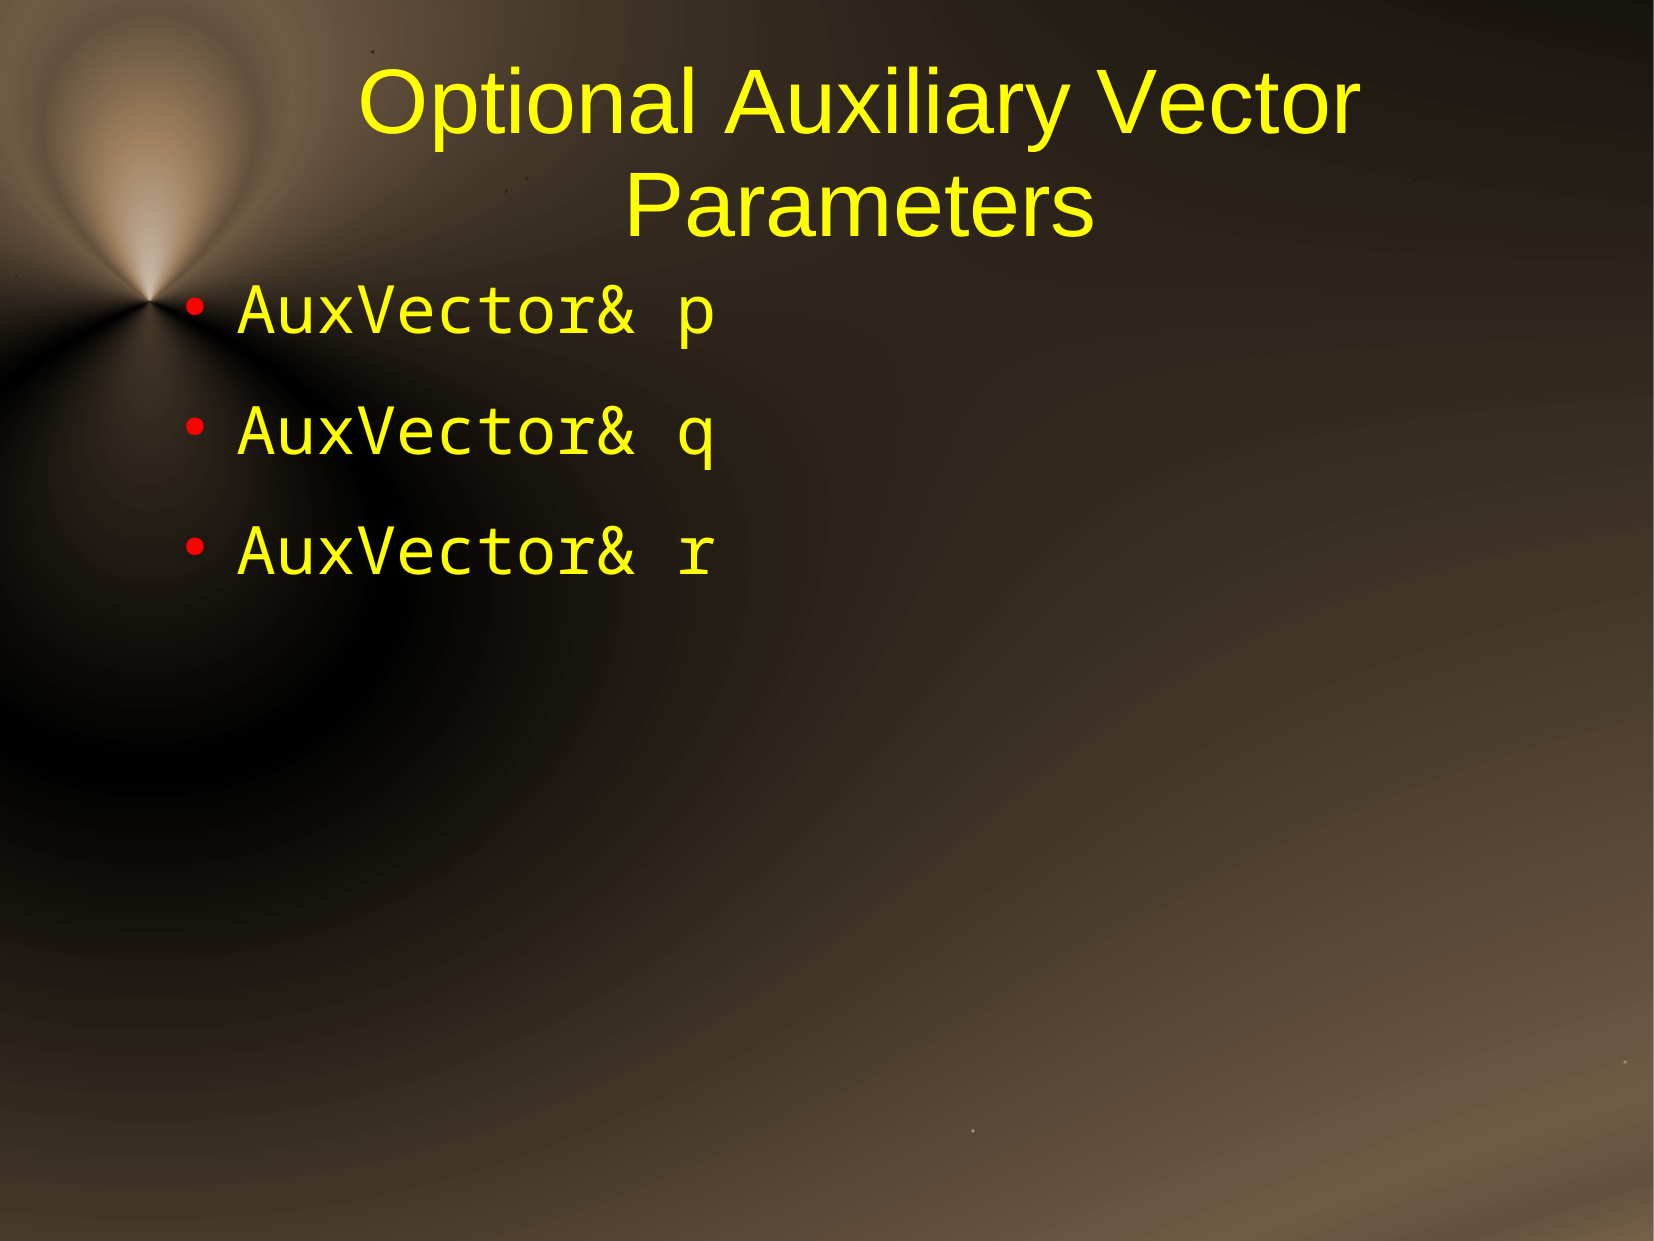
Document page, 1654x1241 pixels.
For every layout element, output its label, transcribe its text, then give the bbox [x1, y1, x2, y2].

list AuxVector& p AuxVector& q AuxVector& r [147, 262, 1571, 1094]
picture [0, 0, 1654, 1241]
title Optional Auxiliary Vector Parameters [150, 50, 1571, 256]
